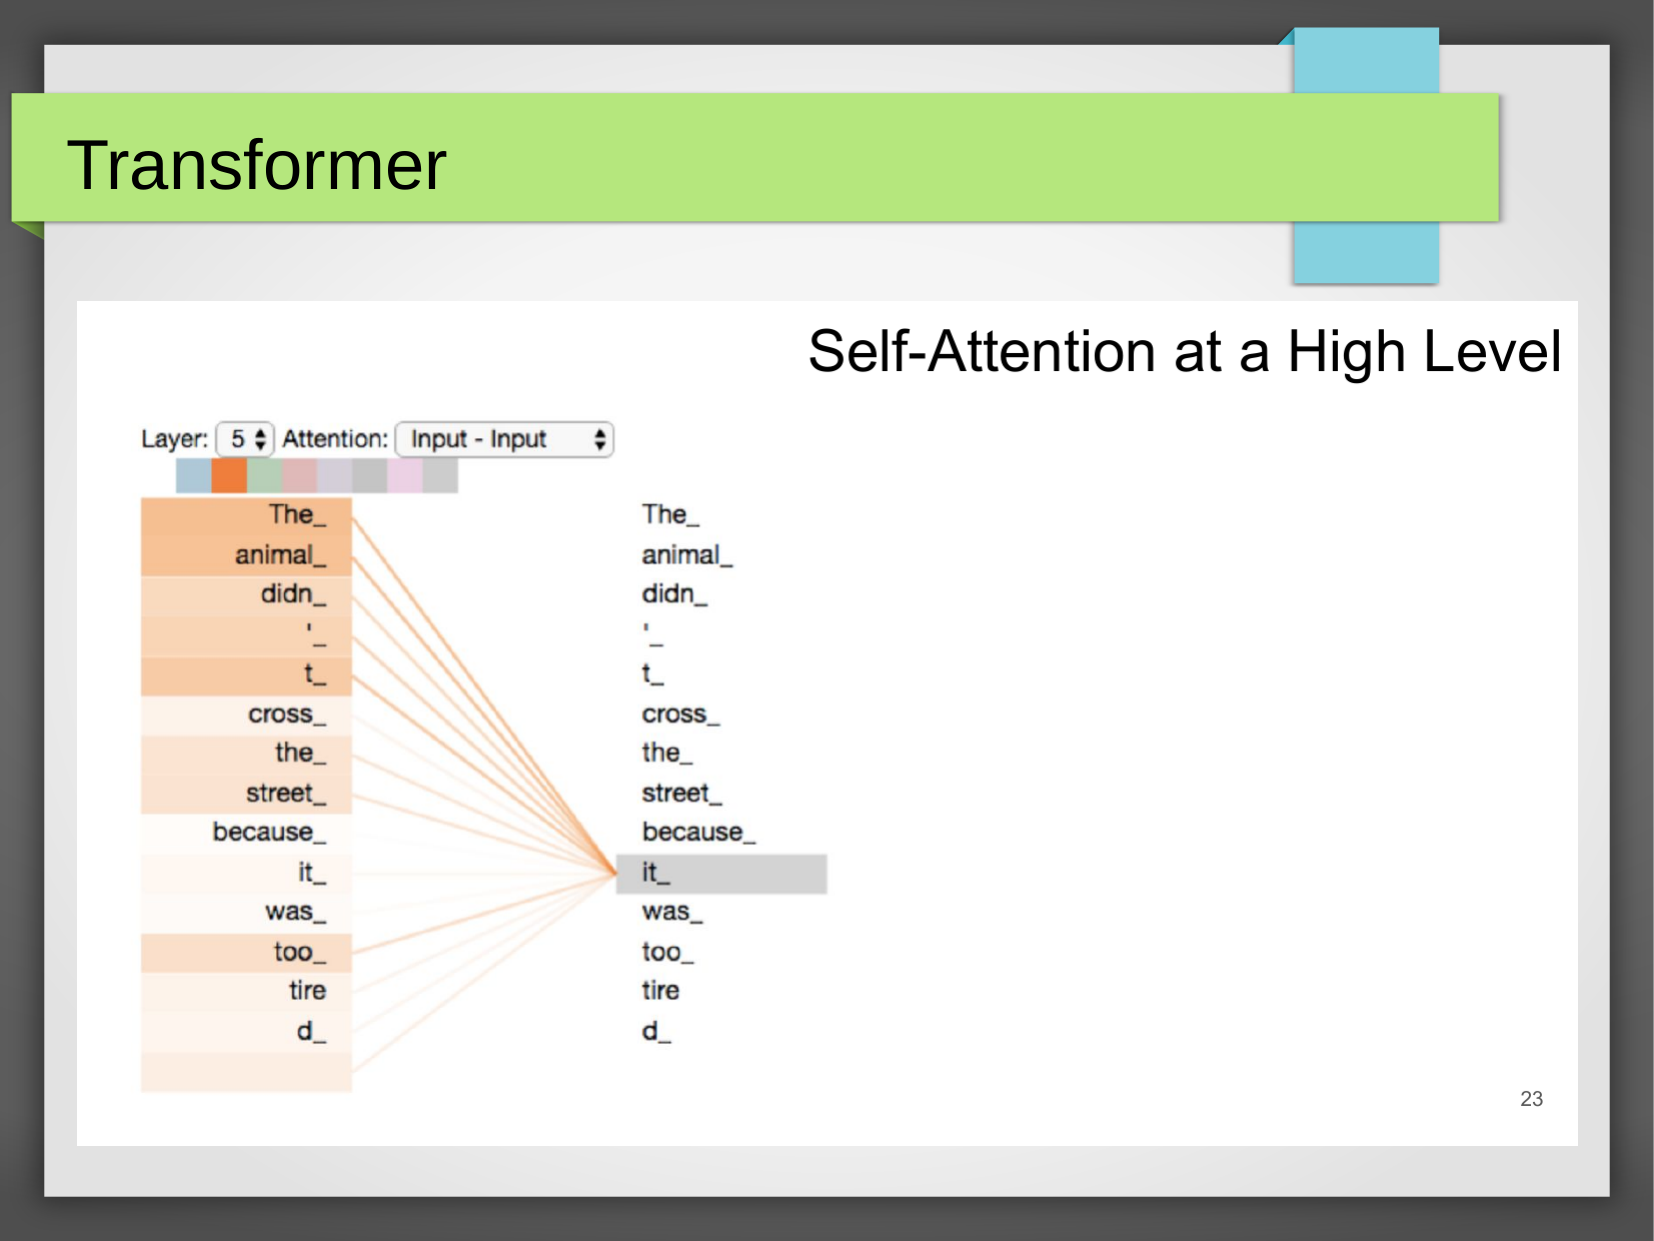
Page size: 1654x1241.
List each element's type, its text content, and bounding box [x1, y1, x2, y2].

title Transformer [46, 125, 1441, 206]
picture [0, 0, 1654, 1241]
